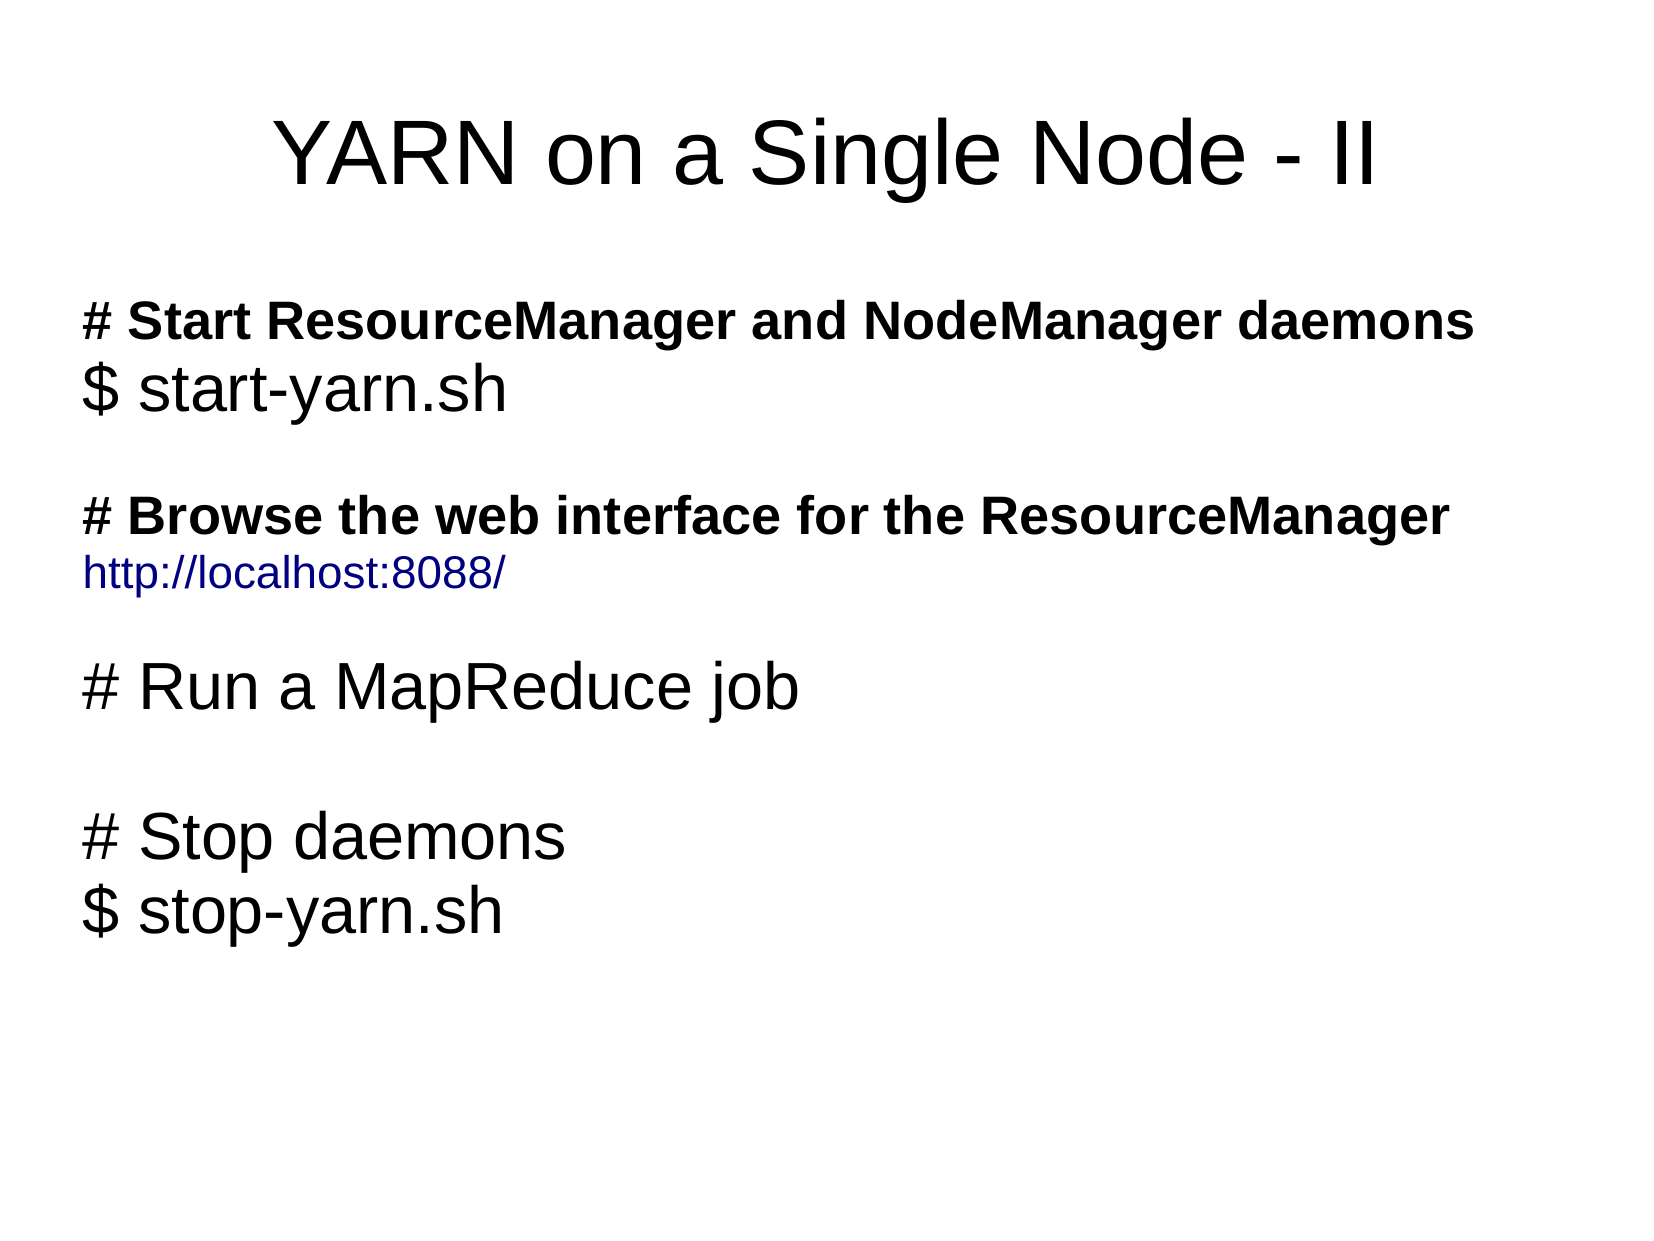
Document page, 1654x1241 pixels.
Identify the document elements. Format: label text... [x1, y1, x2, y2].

title YARN on a Single Node - II [82, 49, 1571, 257]
subtitle # Start ResourceManager and NodeManager daemons $ start-yarn.sh # Browse the web interface for the ResourceManager http://localhost:8088/ # Run a MapReduce job # Stop daemons $ stop-yarn.sh [82, 290, 1571, 1010]
